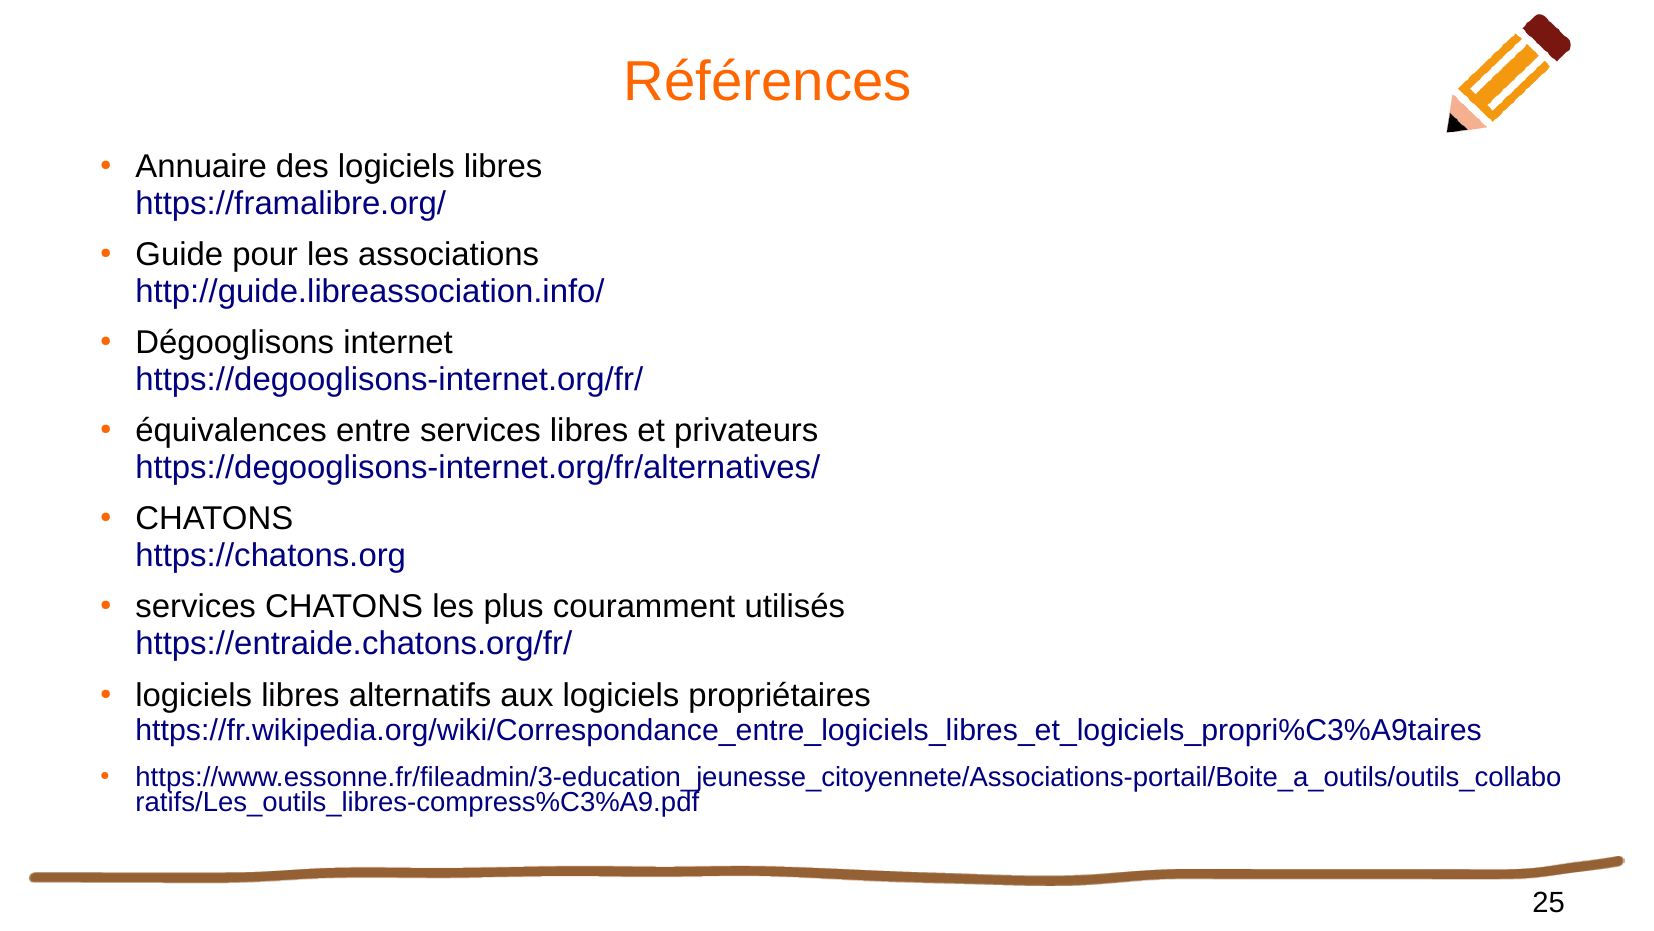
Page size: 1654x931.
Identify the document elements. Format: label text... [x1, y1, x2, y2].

picture [1446, 14, 1571, 133]
picture [29, 856, 1625, 886]
list Annuaire des logiciels libres https://framalibre.org/ Guide pour les associations http://guide.libreassociation.info/ Dégooglisons internet https://degooglisons-internet.org/fr/ équivalences entre services libres et privateurs https://degooglisons-internet.org/fr/alternatives/ CHATONS https://chatons.org services CHATONS les plus couramment utilisés https://entraide.chatons.org/fr/ logiciels libres alternatifs aux logiciels propriétaires https://fr.wikipedia.org/wiki/Correspondance_entre_logiciels_libres_et_logiciels_propri%C3%A9taires https://www.essonne.fr/fileadmin/3-education_jeunesse_citoyennete/Associations-portail/Boite_a_outils/outils_collaboratifs/Les_outils_libres-compress%C3%A9.pdf [88, 147, 1565, 798]
title Références [88, 29, 1447, 133]
